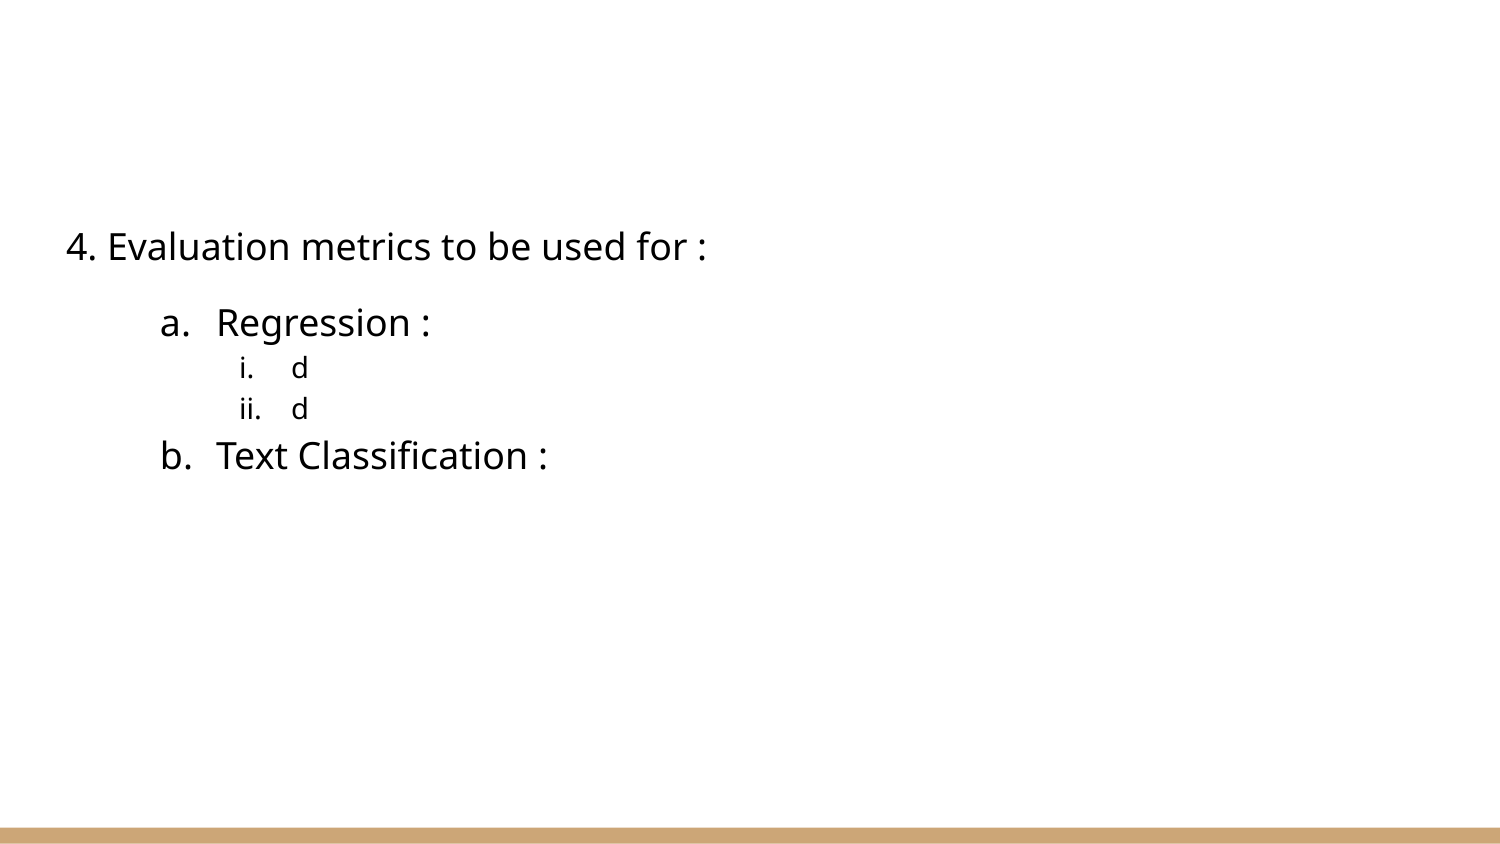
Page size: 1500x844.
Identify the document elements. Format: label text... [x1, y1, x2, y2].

list 4. Evaluation metrics to be used for : Regression : d d Text Classification : [51, 200, 1449, 752]
